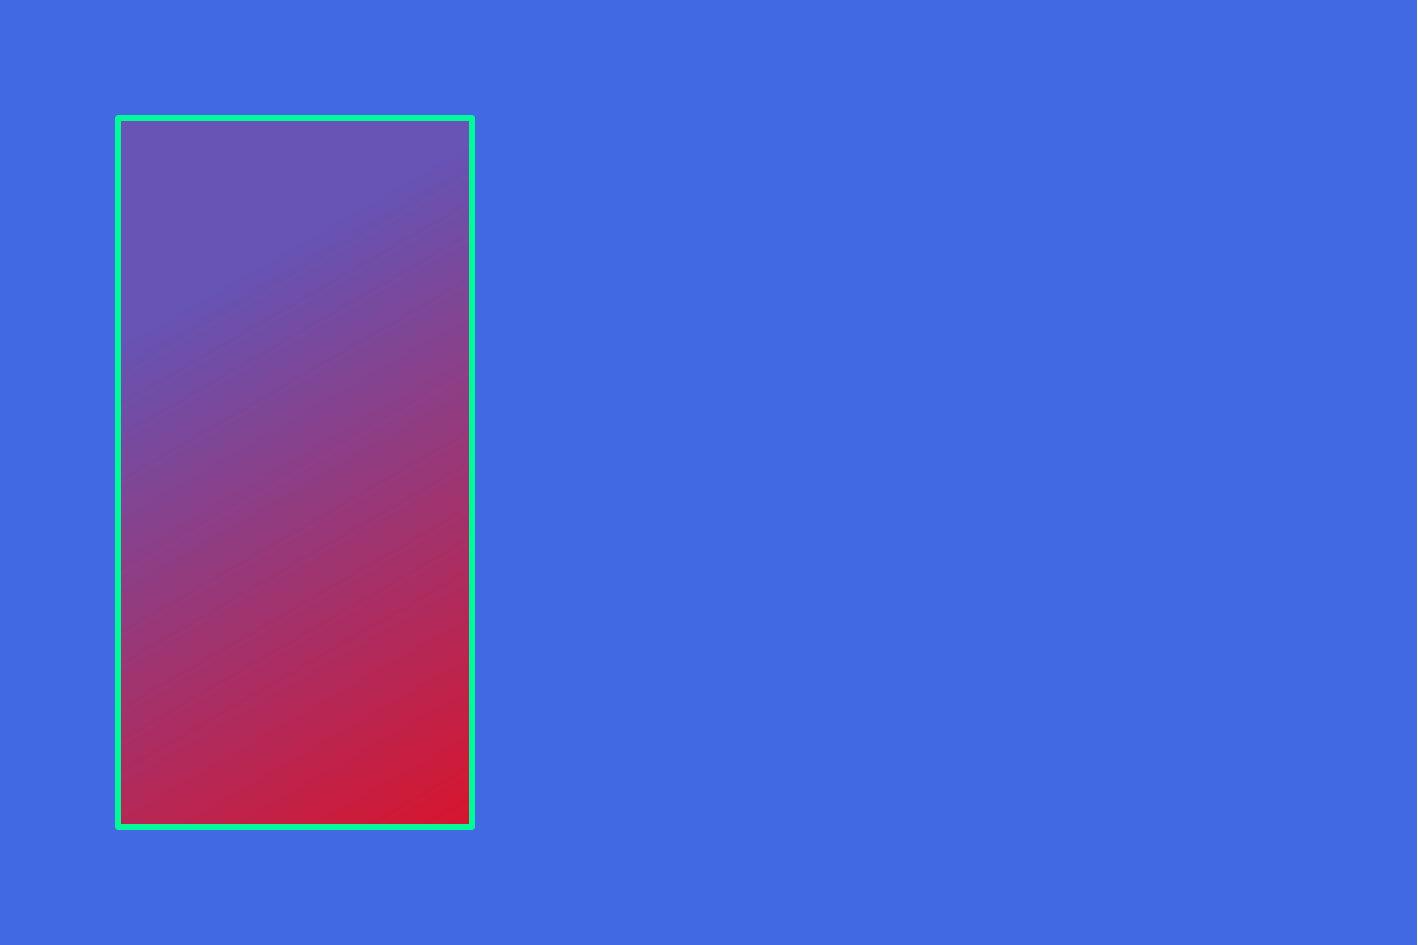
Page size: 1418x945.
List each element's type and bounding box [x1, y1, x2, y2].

text_box [118, 118, 473, 827]
